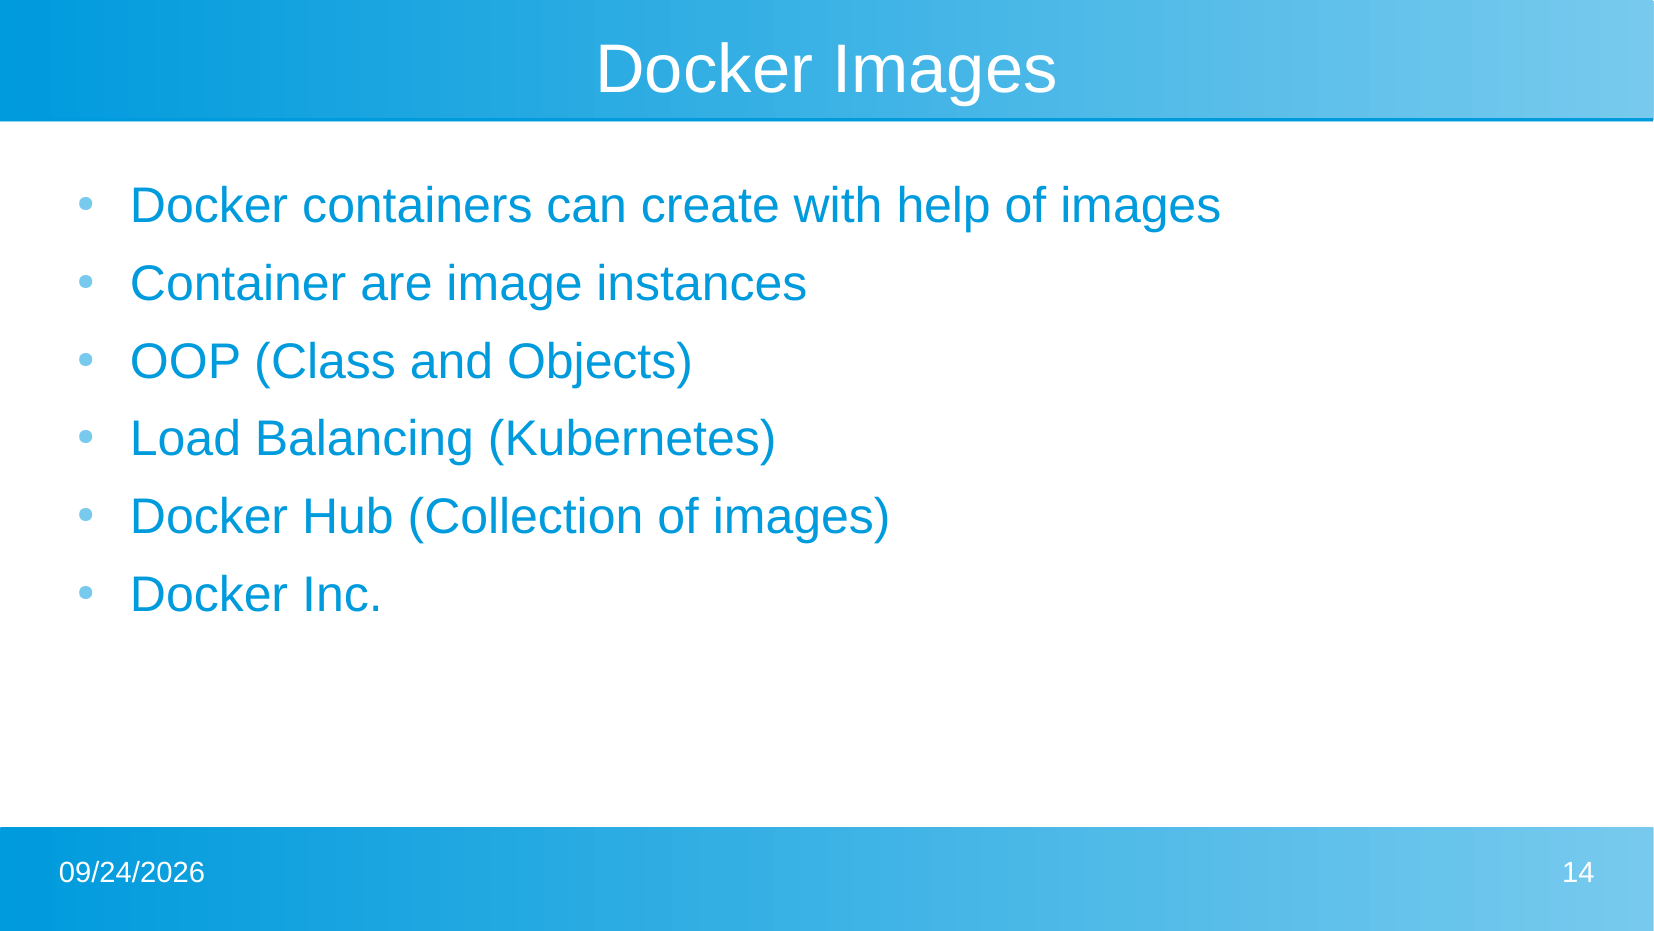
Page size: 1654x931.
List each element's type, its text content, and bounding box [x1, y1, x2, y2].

title Docker Images [59, 29, 1595, 108]
list Docker containers can create with help of images Container are image instances OOP (Class and Objects) Load Balancing (Kubernetes) Docker Hub (Collection of images) Docker Inc. [59, 177, 1595, 768]
